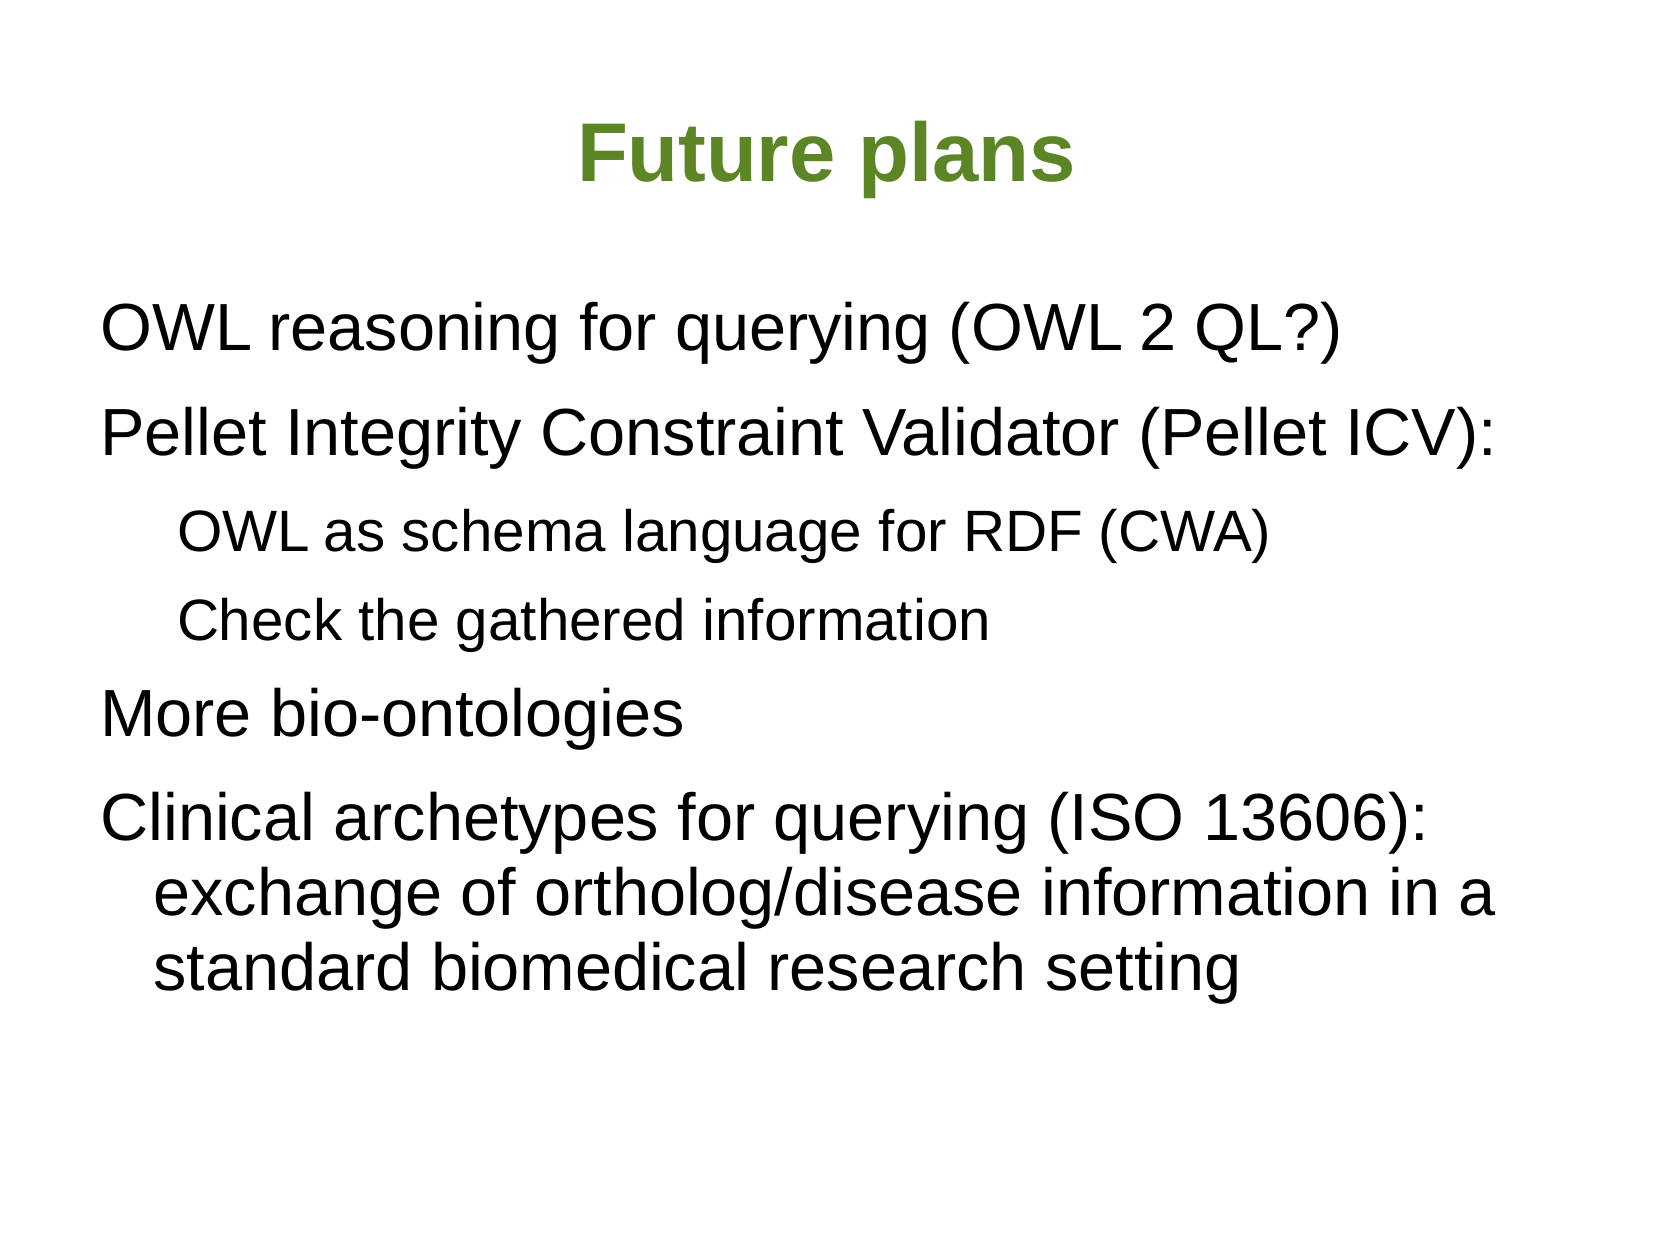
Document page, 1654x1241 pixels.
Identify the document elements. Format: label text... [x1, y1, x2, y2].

list OWL reasoning for querying (OWL 2 QL?) Pellet Integrity Constraint Validator (Pellet ICV): OWL as schema language for RDF (CWA) Check the gathered information More bio-ontologies Clinical archetypes for querying (ISO 13606): exchange of ortholog/disease information in a standard biomedical research setting [82, 290, 1571, 1094]
title Future plans [82, 49, 1571, 257]
